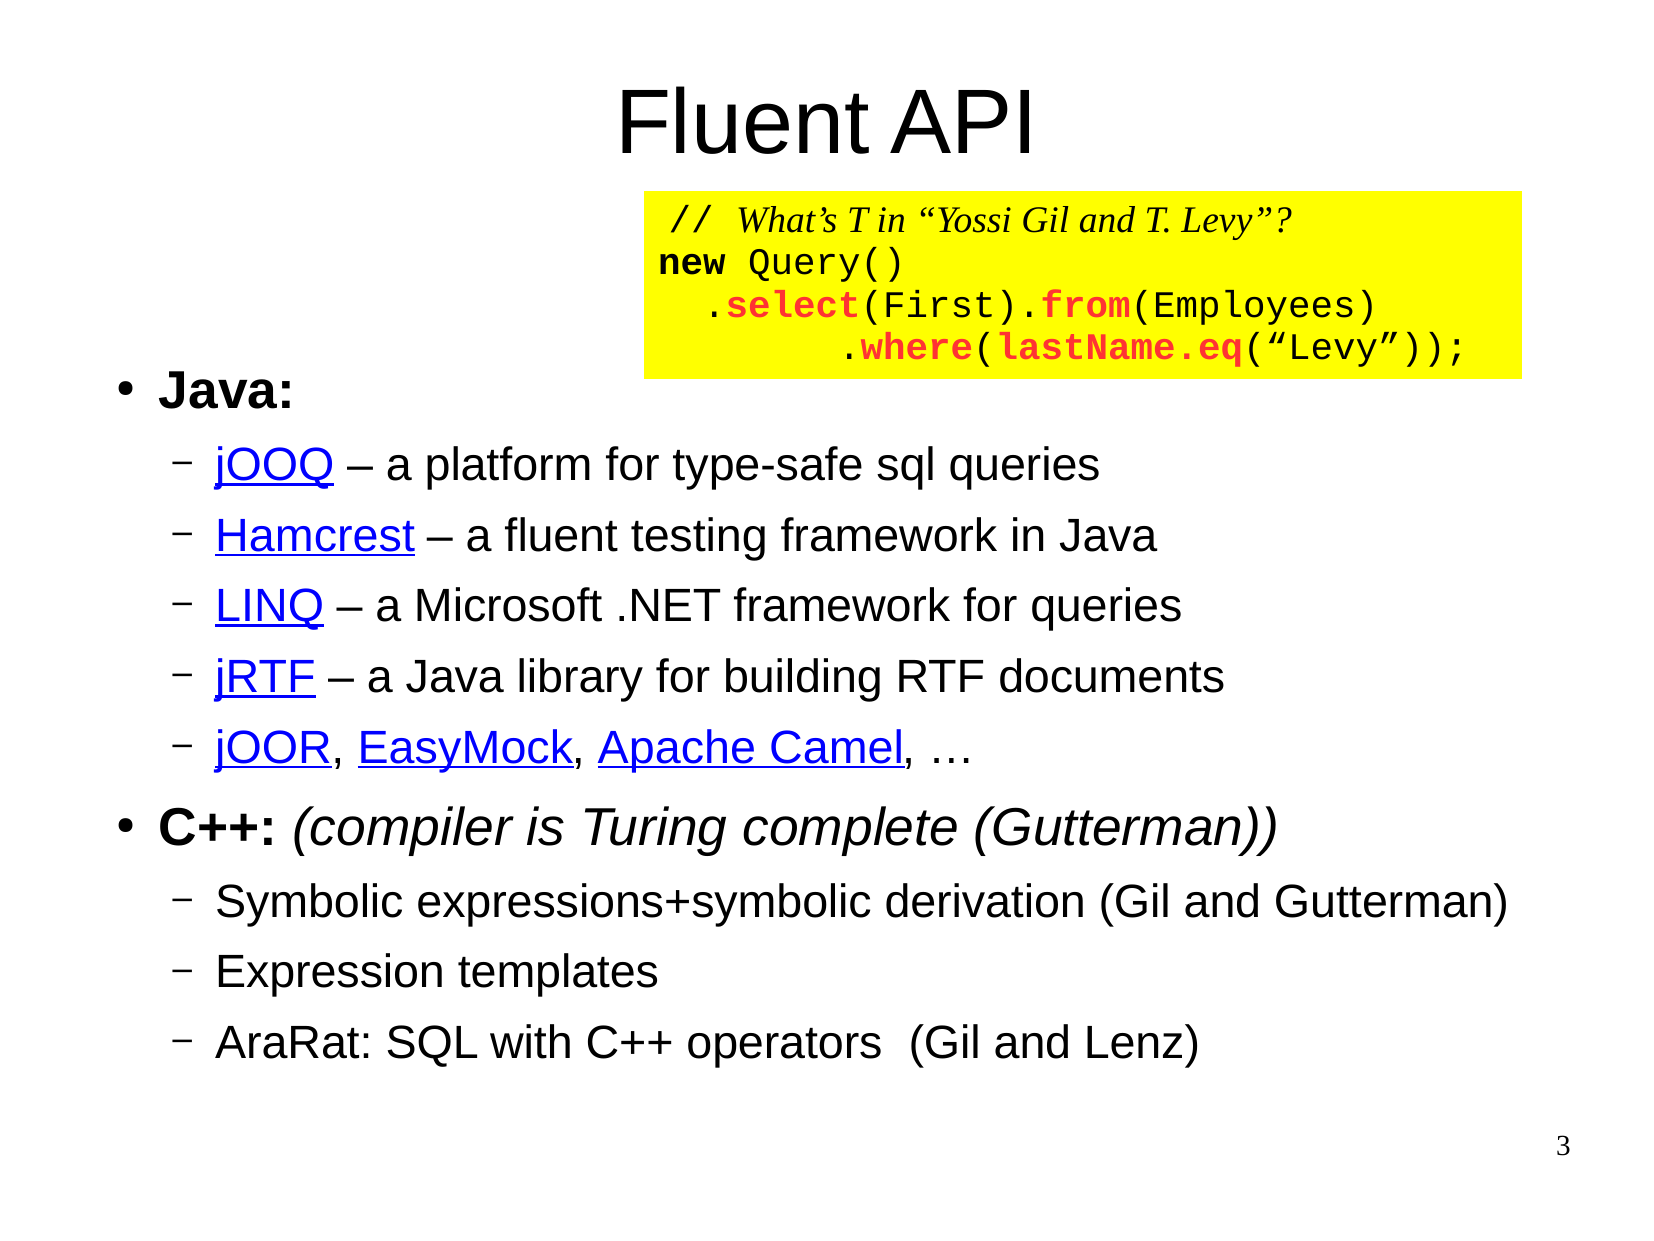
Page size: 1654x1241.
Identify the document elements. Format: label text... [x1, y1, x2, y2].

list Java: jOOQ – a platform for type-safe sql queries Hamcrest – a fluent testing framework in Java LINQ – a Microsoft .NET framework for queries jRTF – a Java library for building RTF documents jOOR, EasyMock, Apache Camel, … C++: (compiler is Turing complete (Gutterman)) Symbolic expressions+symbolic derivation (Gil and Gutterman) Expression templates AraRat: SQL with C++ operators (Gil and Lenz) [101, 360, 1591, 1080]
title Fluent API [82, 17, 1571, 226]
table_header // What’s T in “Yossi Gil and T. Levy”? new Query() .select(First).from(Employees) .where(lastName.eq(“Levy”)); [644, 191, 1522, 379]
